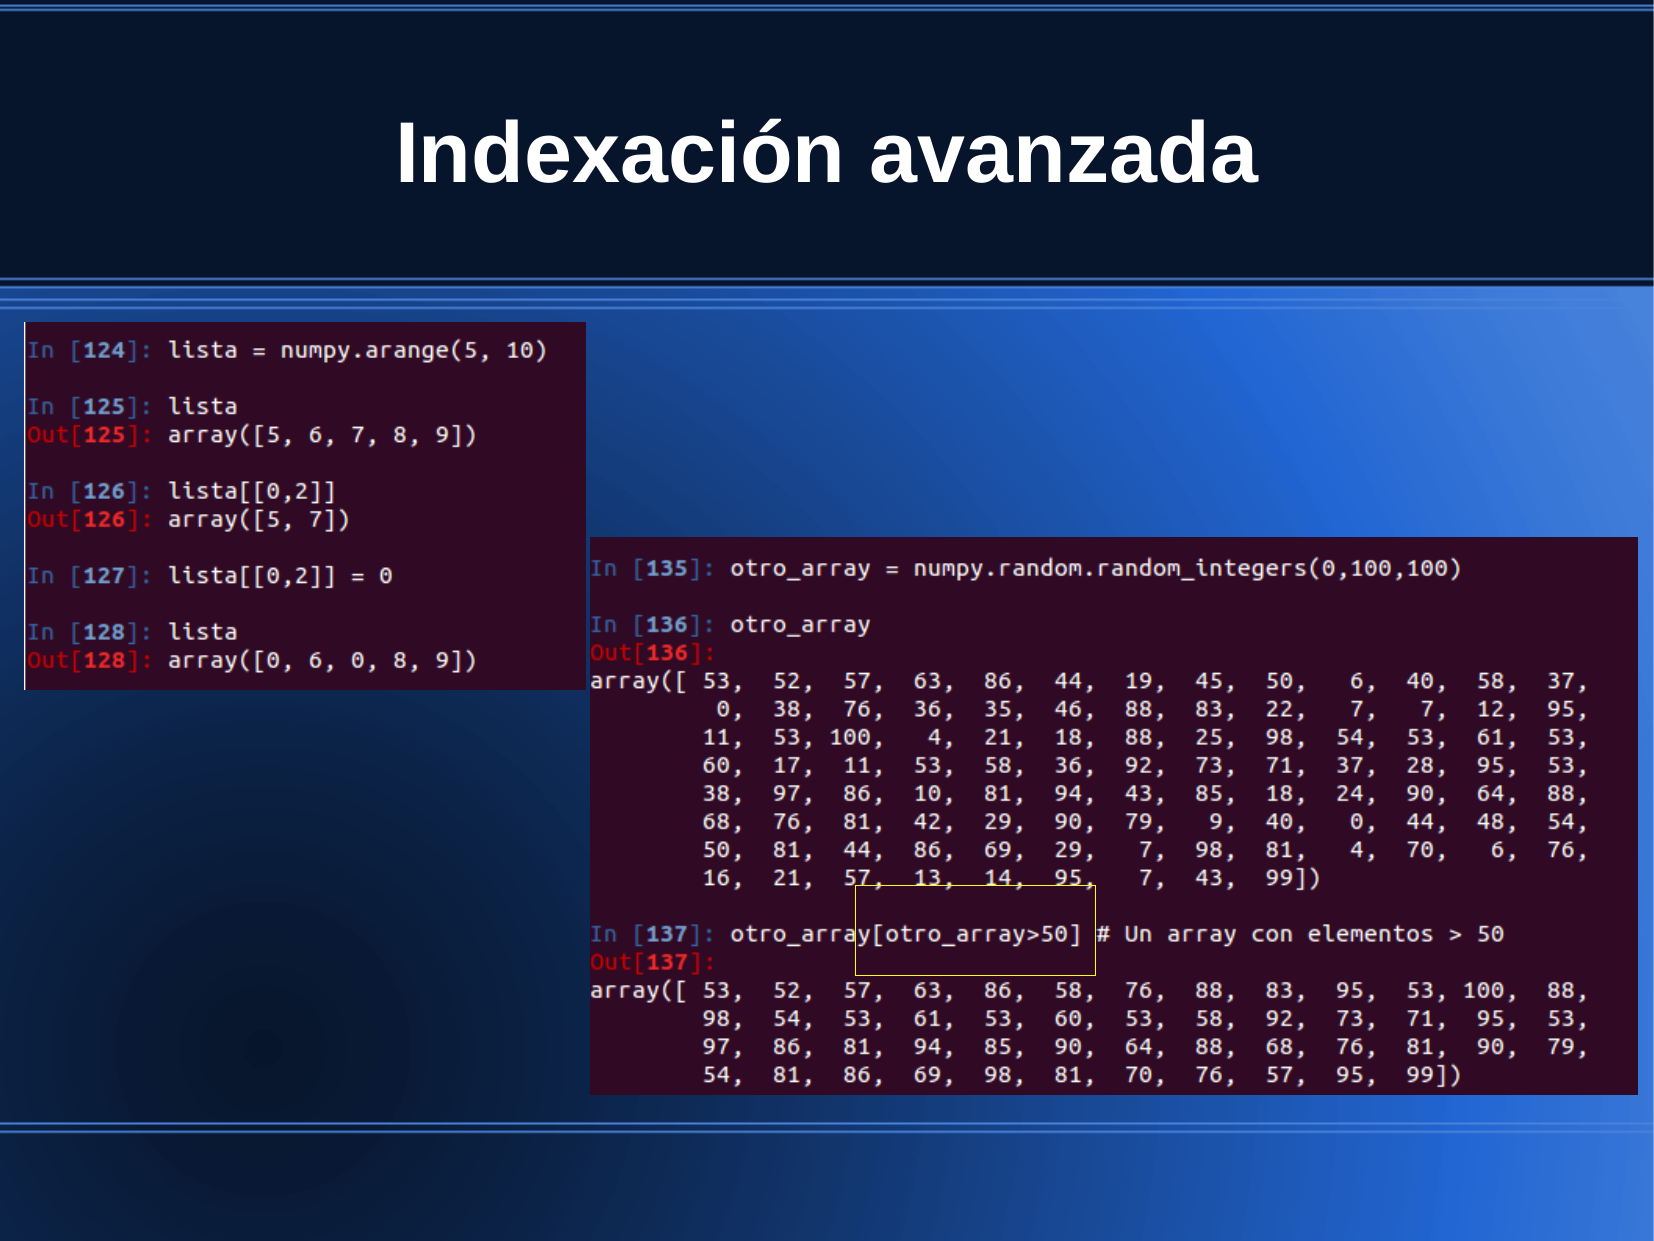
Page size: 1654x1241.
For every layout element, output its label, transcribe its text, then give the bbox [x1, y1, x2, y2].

title Indexación avanzada [82, 49, 1571, 257]
picture [0, 0, 1654, 1241]
